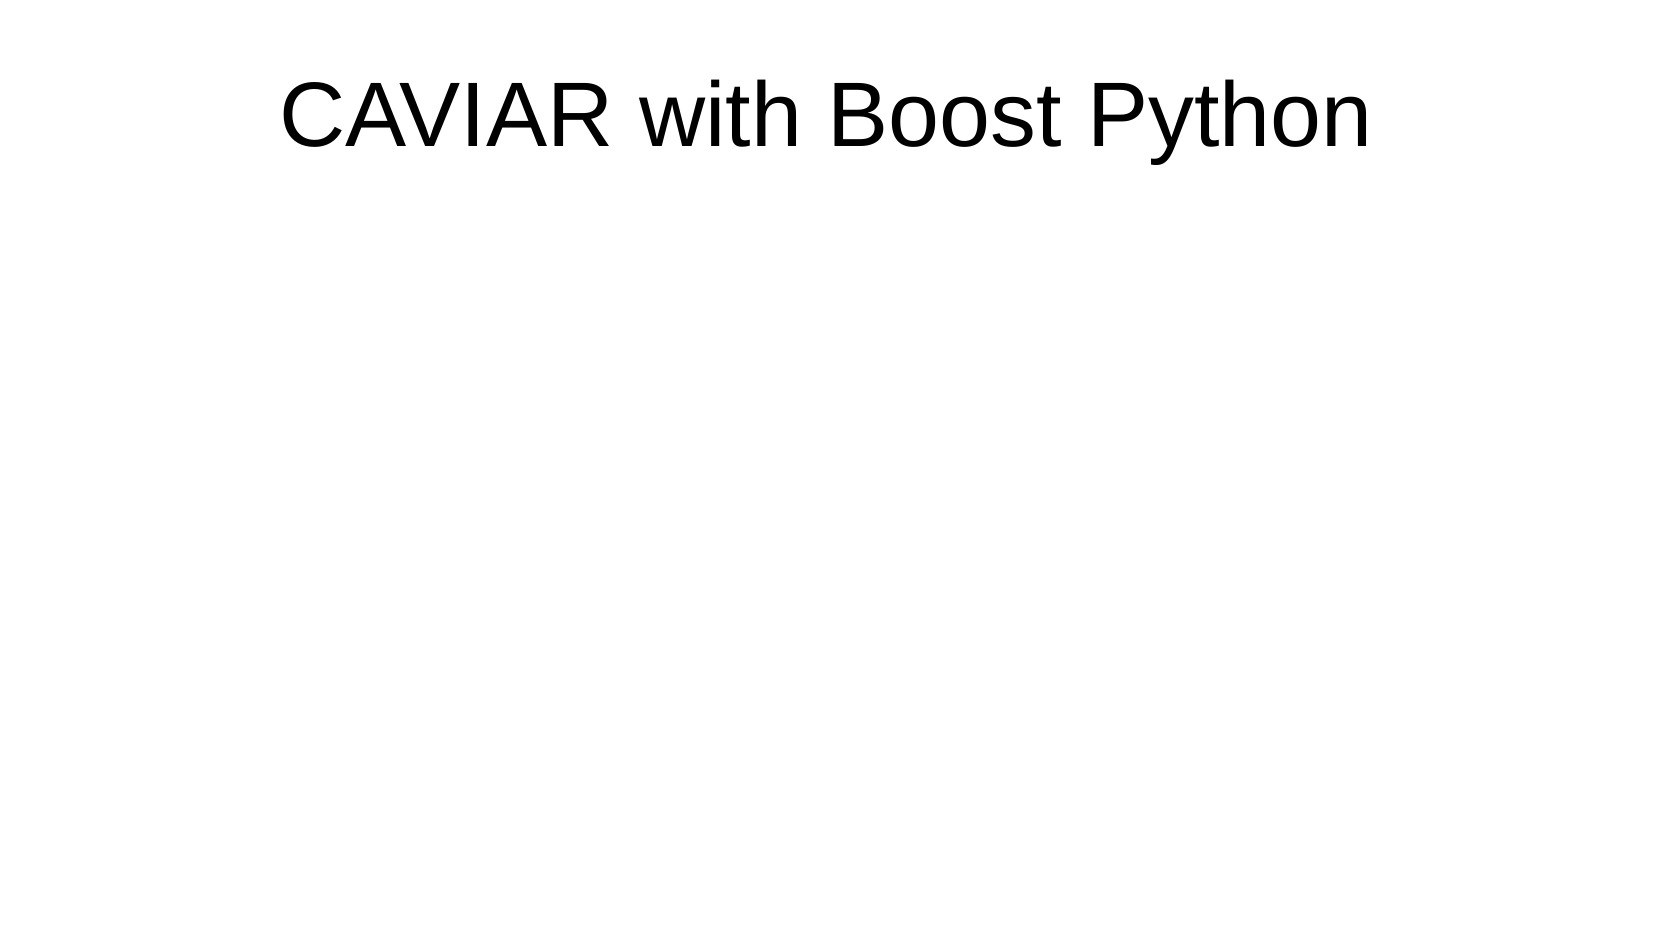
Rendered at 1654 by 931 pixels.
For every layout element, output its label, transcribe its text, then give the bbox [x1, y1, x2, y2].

title CAVIAR with Boost Python [82, 37, 1571, 193]
